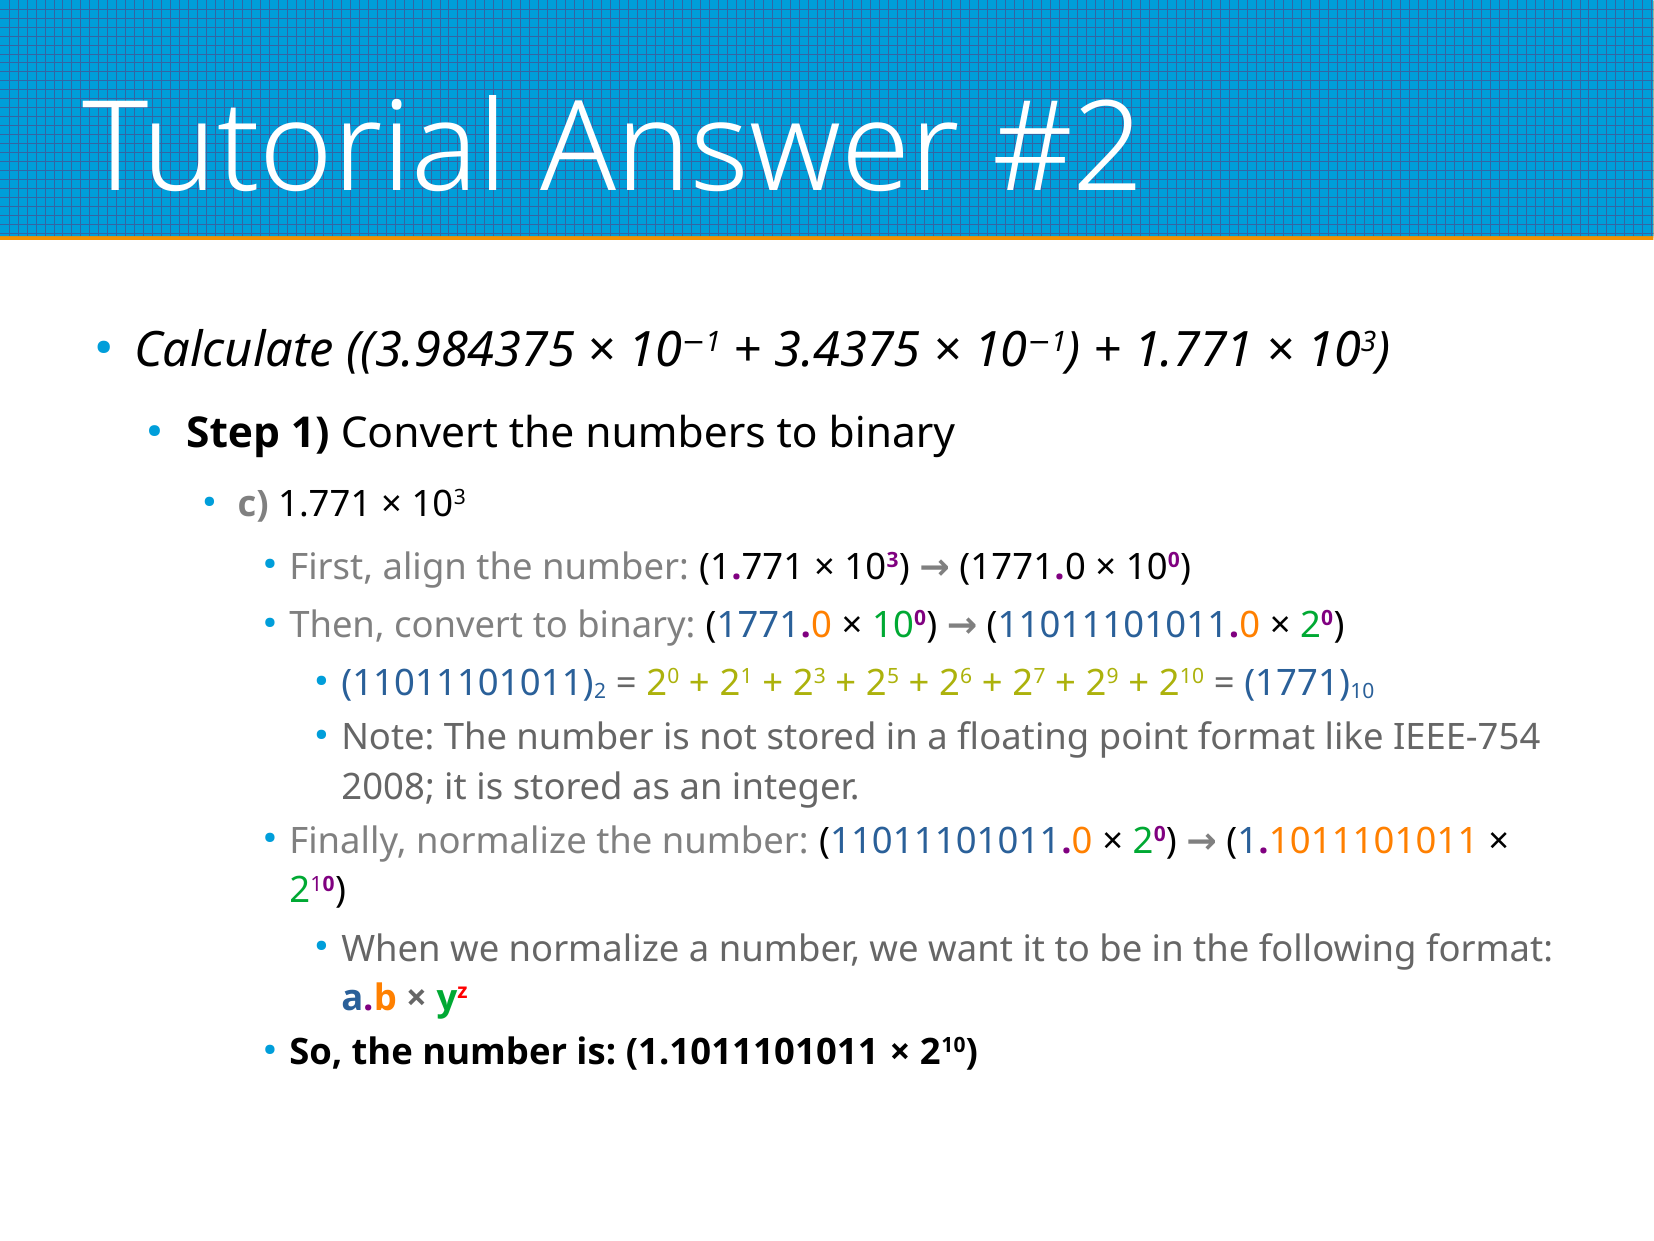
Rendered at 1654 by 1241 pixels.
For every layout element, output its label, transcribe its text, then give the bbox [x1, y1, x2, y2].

title Tutorial Answer #2 [82, 19, 1571, 227]
list Calculate ((3.984375 × 10−1 + 3.4375 × 10−1) + 1.771 × 103) Step 1) Convert the numbers to binary c) 1.771 × 103 First, align the number: (1.771 × 103) → (1771.0 × 100) Then, convert to binary: (1771.0 × 100) → (11011101011.0 × 20) (11011101011)2 = 20 + 21 + 23 + 25 + 26 + 27 + 29 + 210 = (1771)10 Note: The number is not stored in a floating point format like IEEE-754 2008; it is stored as an integer. Finally, normalize the number: (11011101011.0 × 20) → (1.1011101011 × 210) When we normalize a number, we want it to be in the following format: a.b × yz So, the number is: (1.1011101011 × 210) [82, 314, 1563, 1081]
